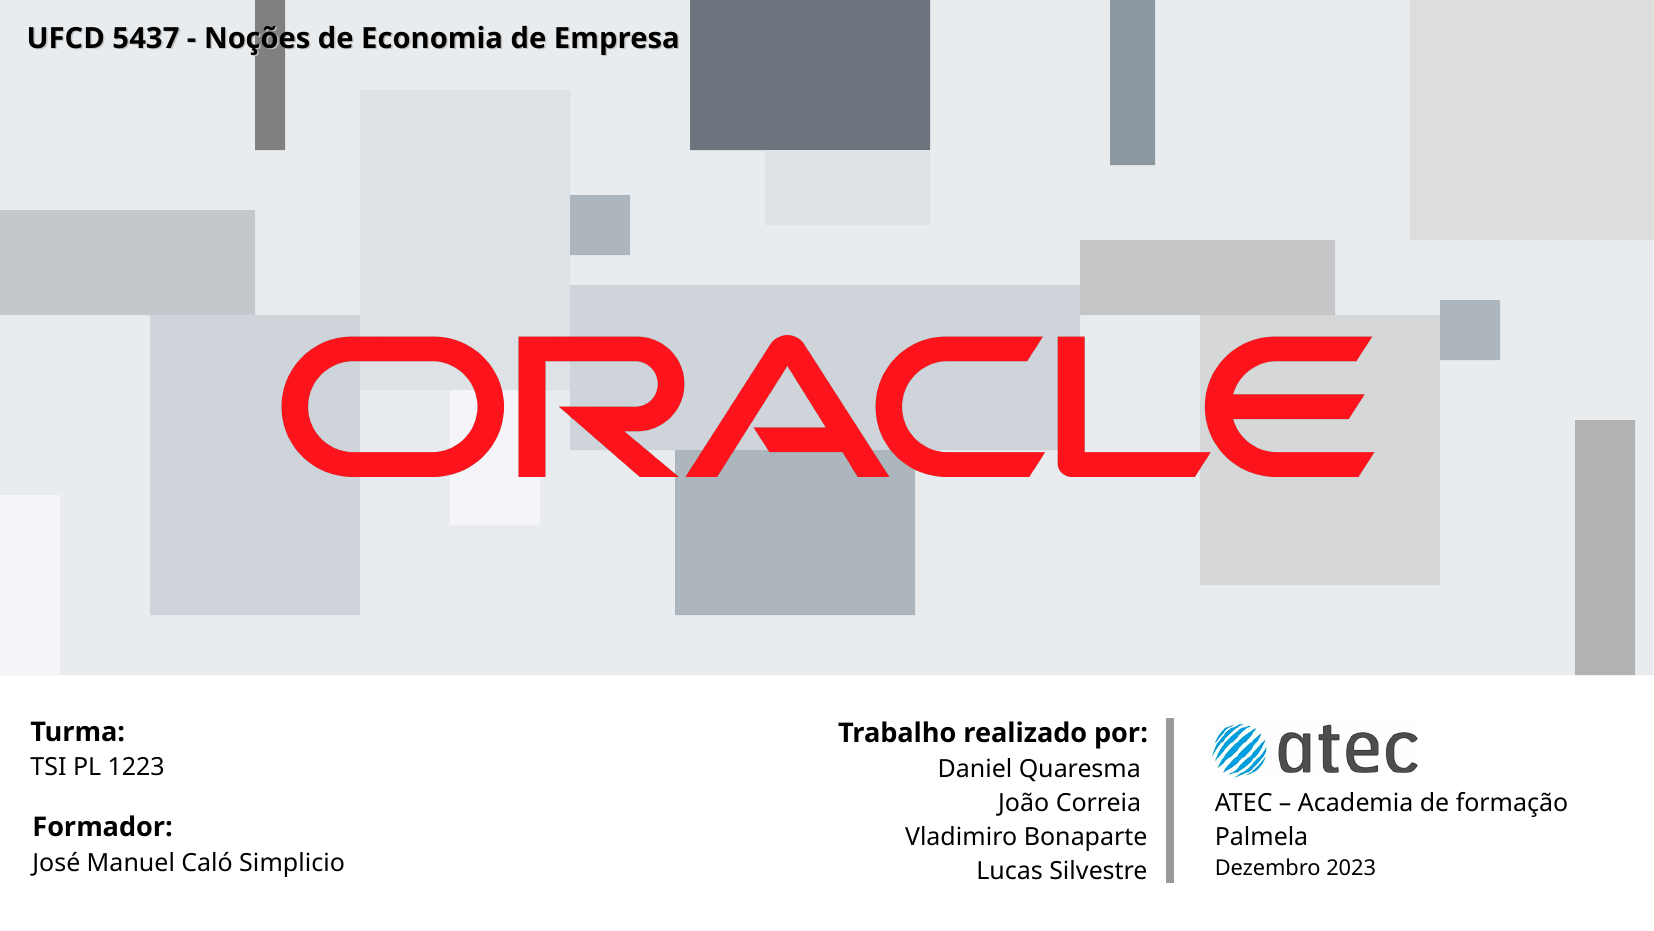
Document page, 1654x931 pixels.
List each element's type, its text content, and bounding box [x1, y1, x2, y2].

text_box Turma: TSI PL 1223 [15, 704, 579, 791]
text_box ATEC – Academia de formação Palmela Dezembro 2023 [1200, 777, 1651, 895]
text_box Trabalho realizado por: Daniel Quaresma João Correia Vladimiro Bonaparte Lucas Silvestre [787, 719, 1163, 895]
picture [270, 93, 1420, 788]
text_box Formador: José Manuel Caló Simplicio [17, 800, 389, 887]
